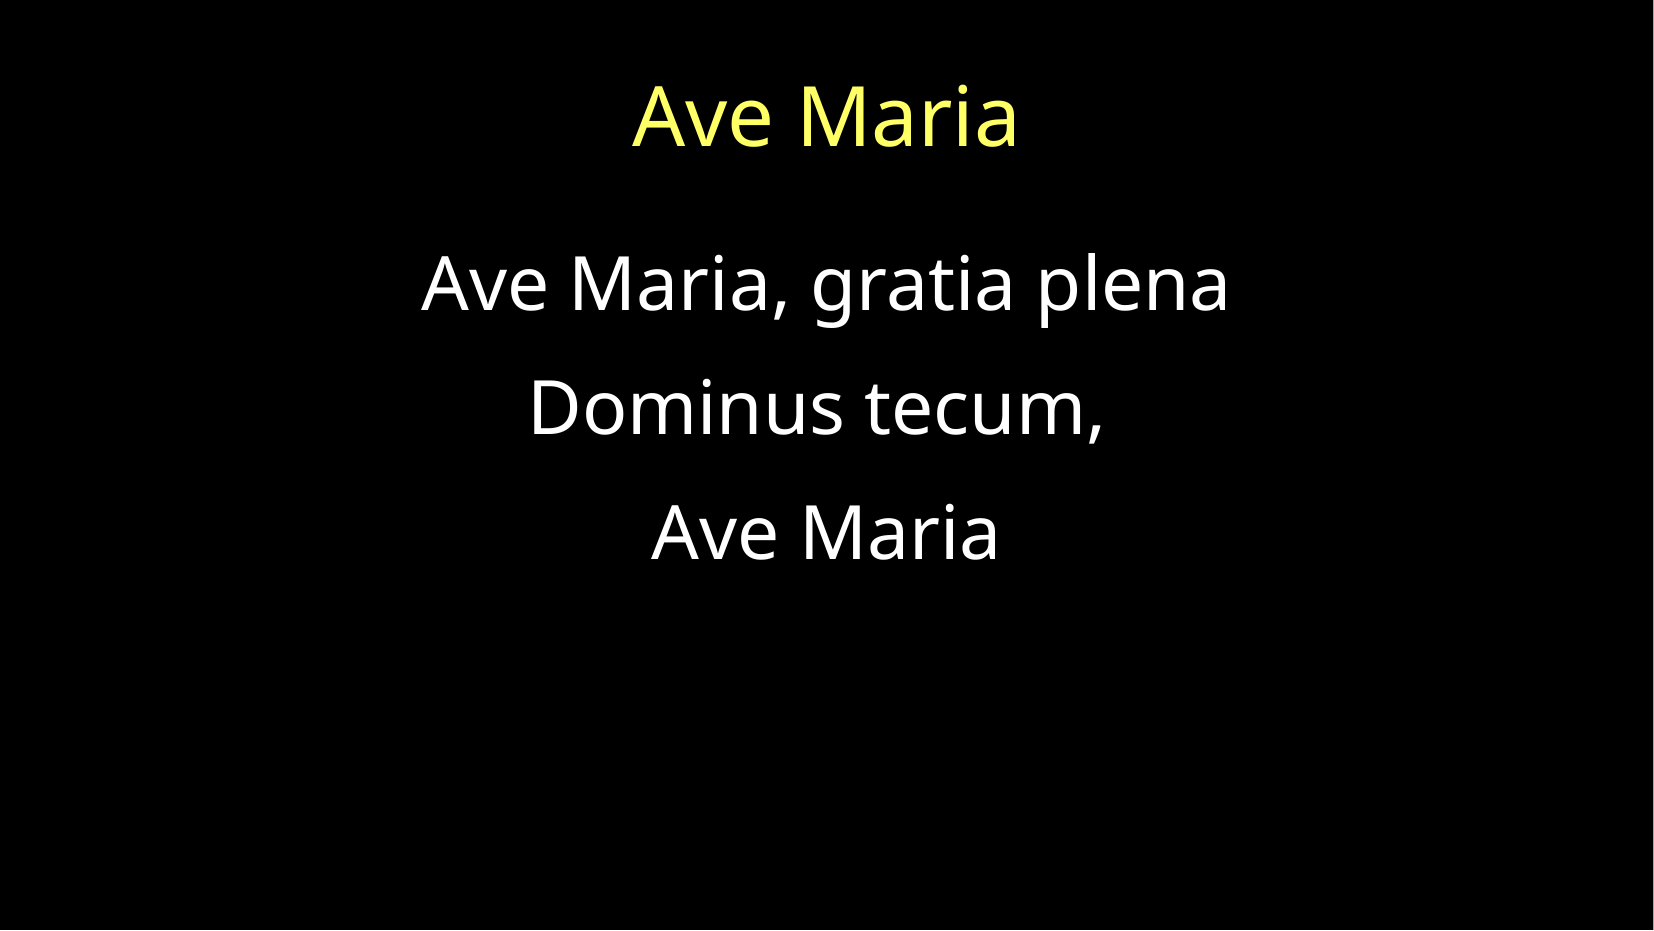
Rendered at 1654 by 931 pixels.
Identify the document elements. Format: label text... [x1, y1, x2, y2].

list Ave Maria, gratia plena Dominus tecum, Ave Maria [0, 230, 1654, 922]
title Ave Maria [0, 37, 1654, 193]
